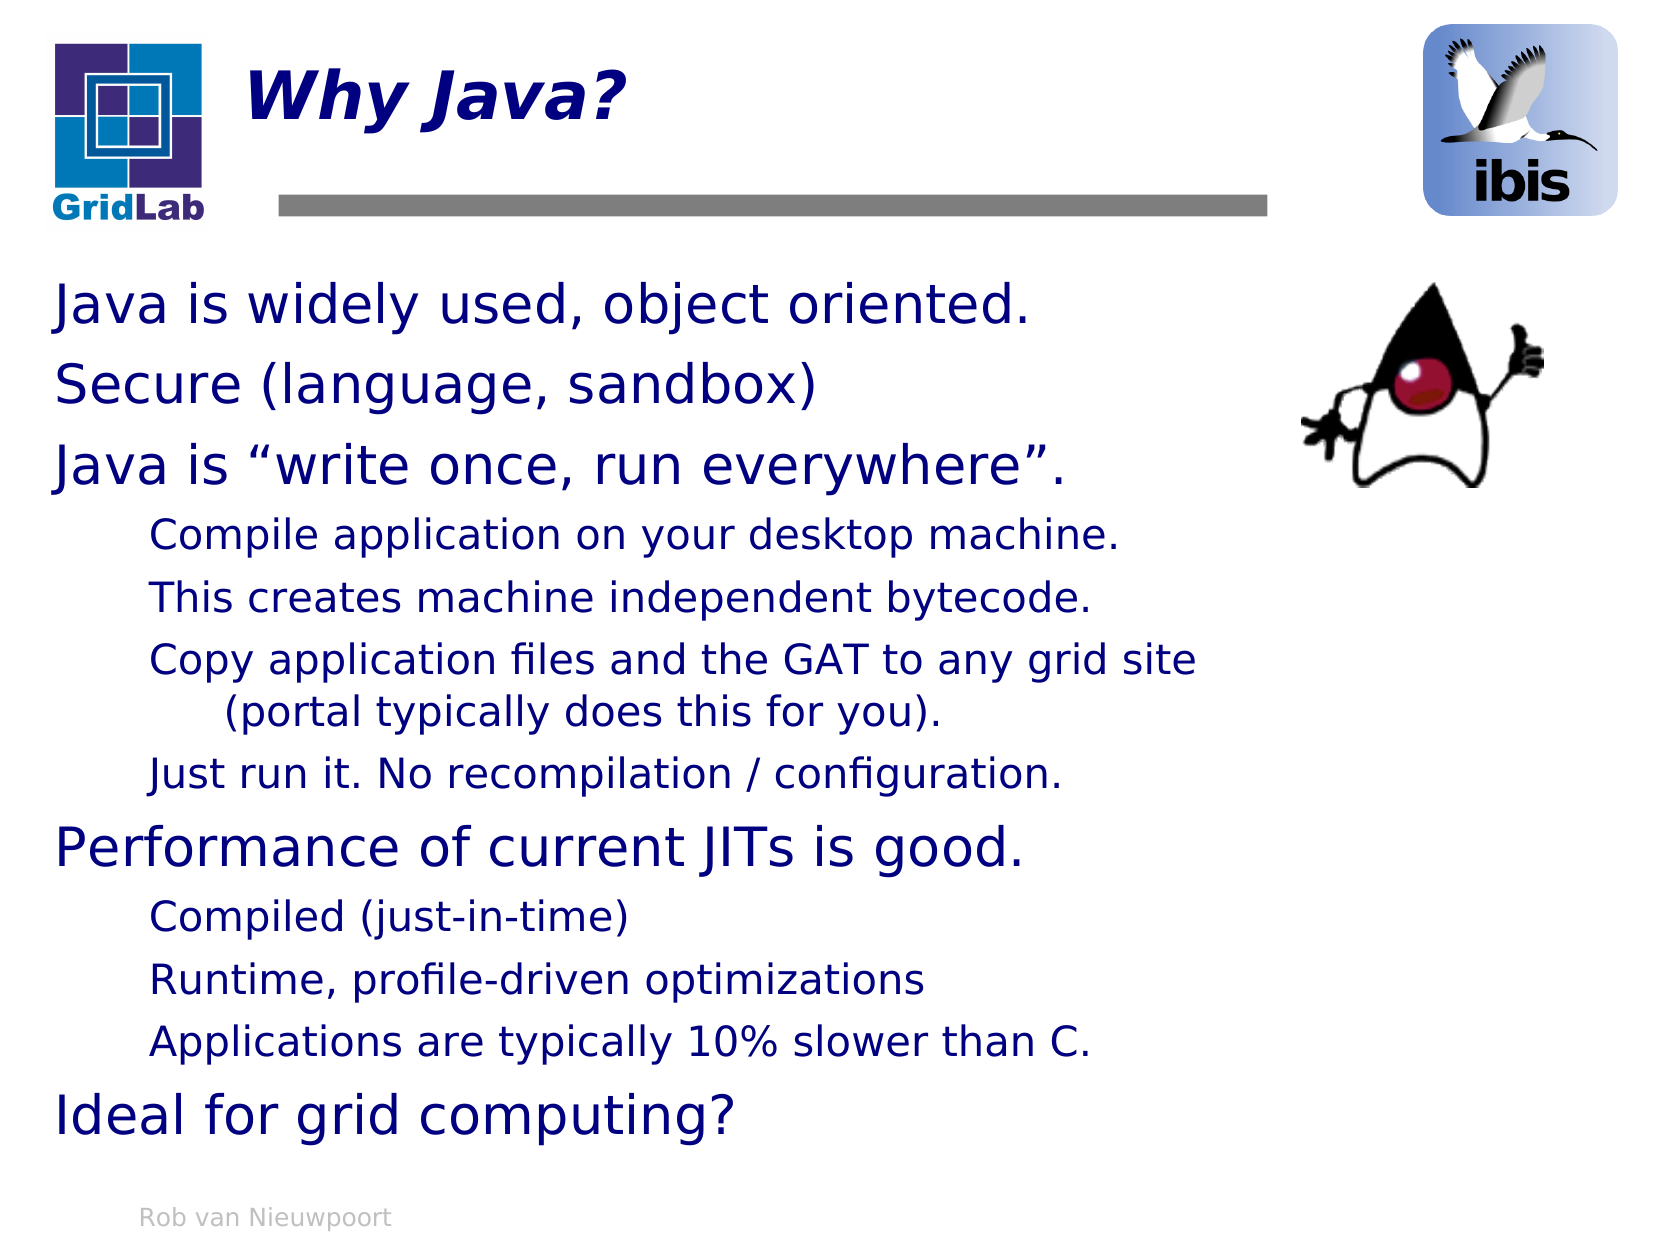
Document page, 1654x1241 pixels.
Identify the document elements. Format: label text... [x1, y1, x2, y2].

title Why Java? [243, 0, 1280, 187]
list Java is widely used, object oriented. Secure (language, sandbox) Java is “write once, run everywhere”. Compile application on your desktop machine. This creates machine independent bytecode. Copy application files and the GAT to any grid site (portal typically does this for you). Just run it. No recompilation / configuration. Performance of current JITs is good. Compiled (just-in-time) Runtime, profile-driven optimizations Applications are typically 10% slower than C. Ideal for grid computing? [55, 268, 1599, 1143]
picture [1301, 282, 1544, 488]
picture [45, 34, 211, 230]
picture [1423, 24, 1618, 216]
